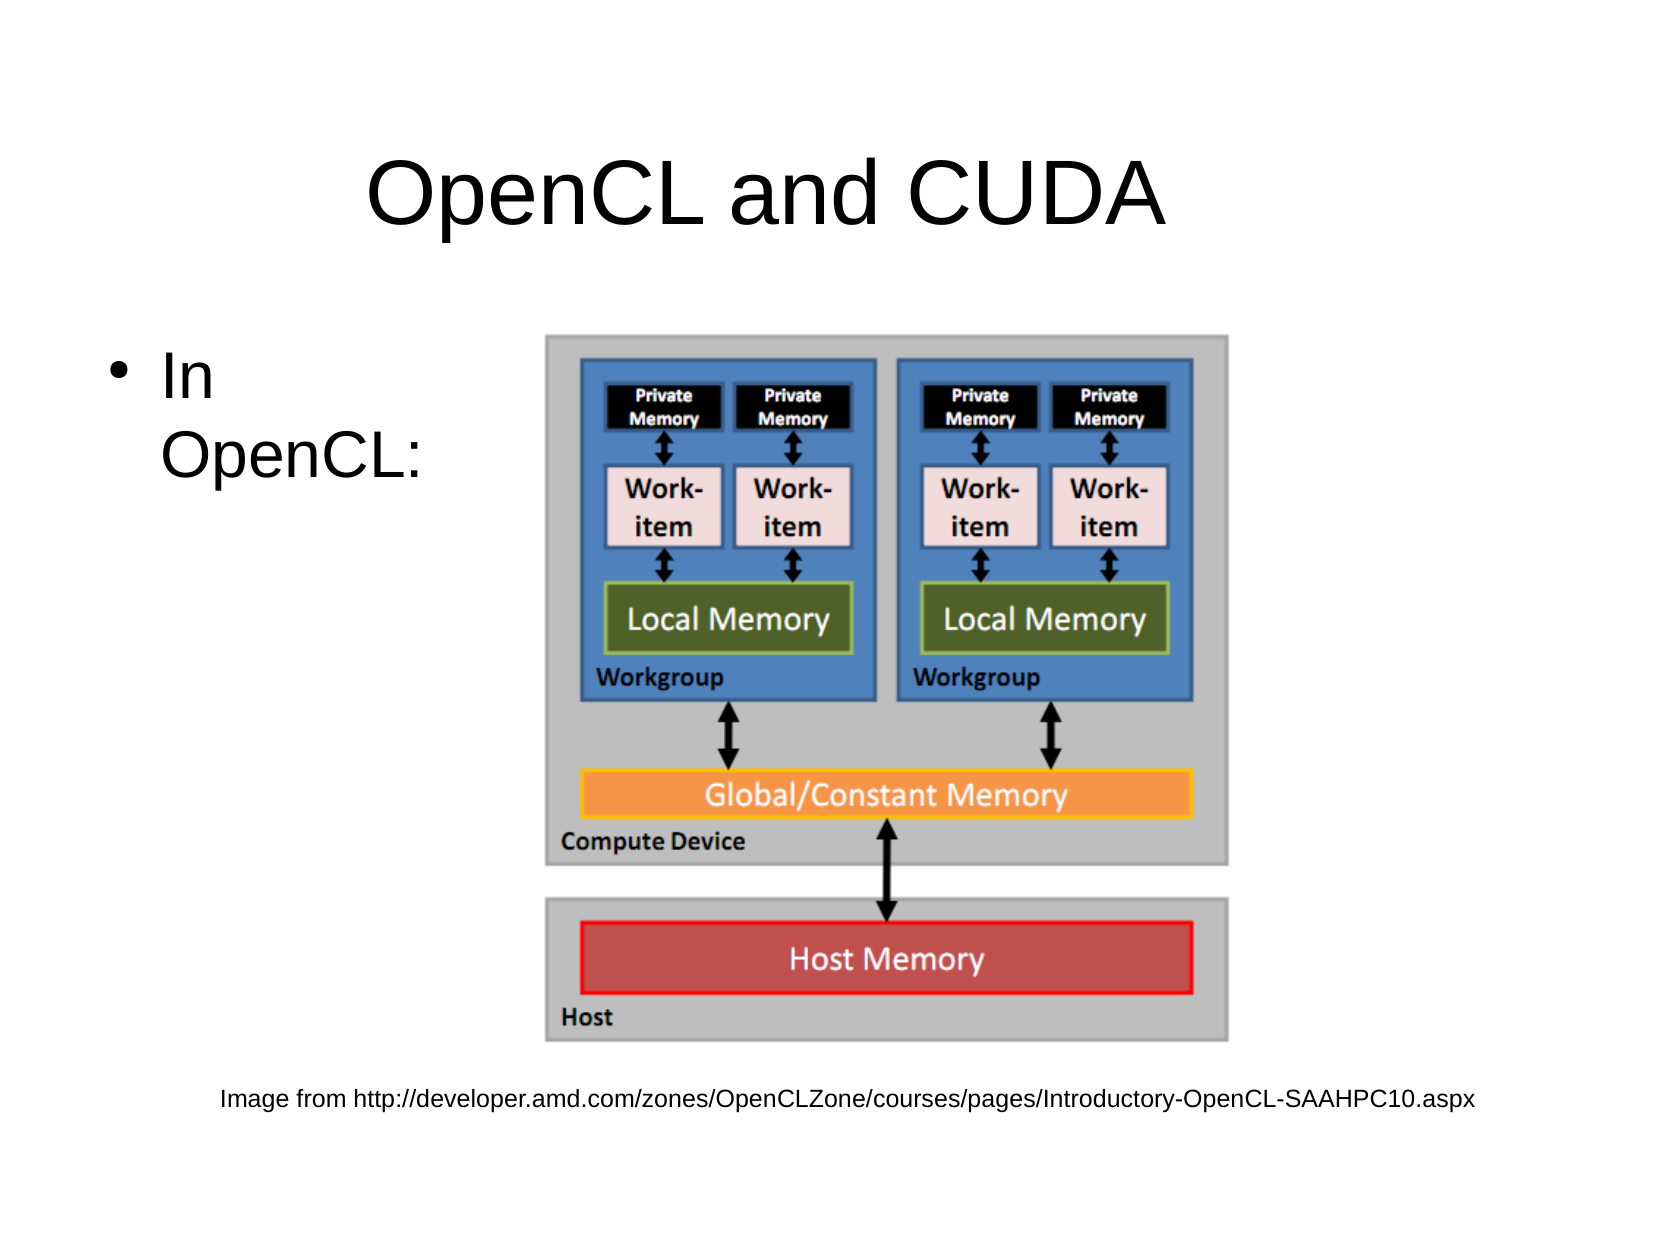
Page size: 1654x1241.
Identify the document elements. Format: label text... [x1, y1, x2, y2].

title OpenCL and CUDA [75, 75, 1426, 301]
list In OpenCL: [75, 324, 513, 445]
text_box Image from http://developer.amd.com/zones/OpenCLZone/courses/pages/Introductory-OpenCL-SAAHPC10.aspx [0, 1074, 1501, 1121]
picture [537, 324, 1243, 1055]
